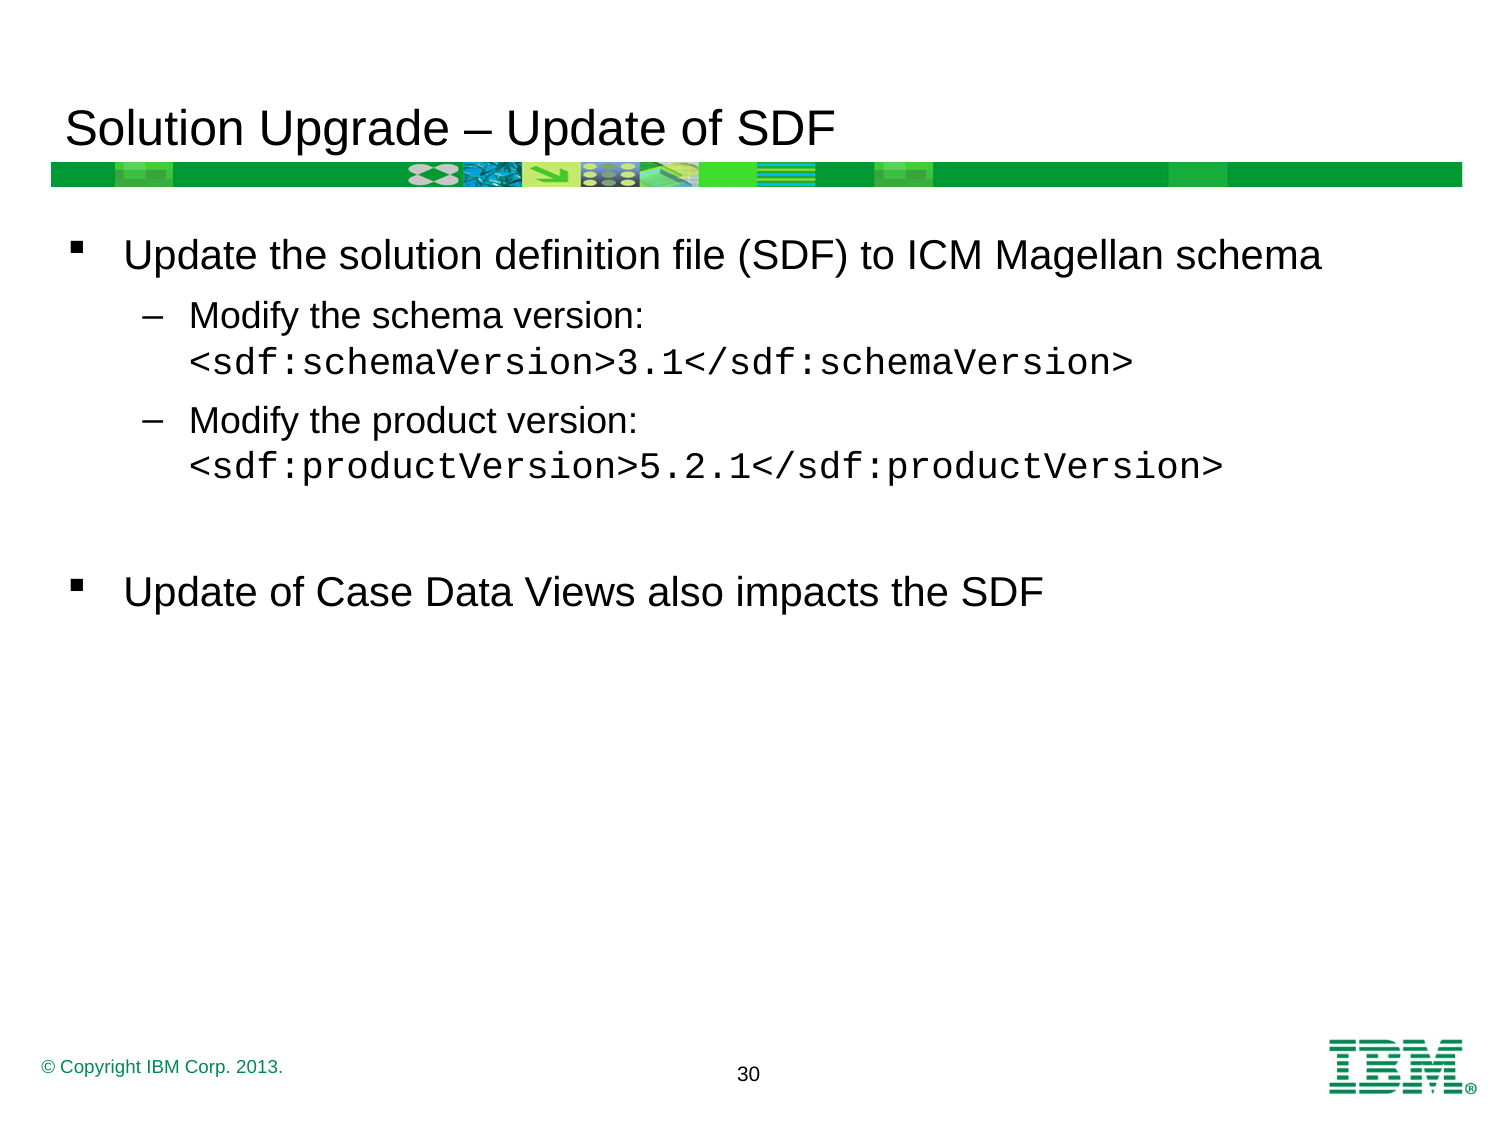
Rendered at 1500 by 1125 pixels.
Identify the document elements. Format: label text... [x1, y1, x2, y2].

picture [50, 161, 1463, 189]
list Update the solution definition file (SDF) to ICM Magellan schema Modify the schema version: <sdf:schemaVersion>3.1</sdf:schemaVersion> Modify the product version: <sdf:productVersion>5.2.1</sdf:productVersion> Update of Case Data Views also impacts the SDF [52, 217, 1458, 719]
picture [1327, 1037, 1479, 1096]
title Solution Upgrade – Update of SDF [49, 86, 1461, 163]
